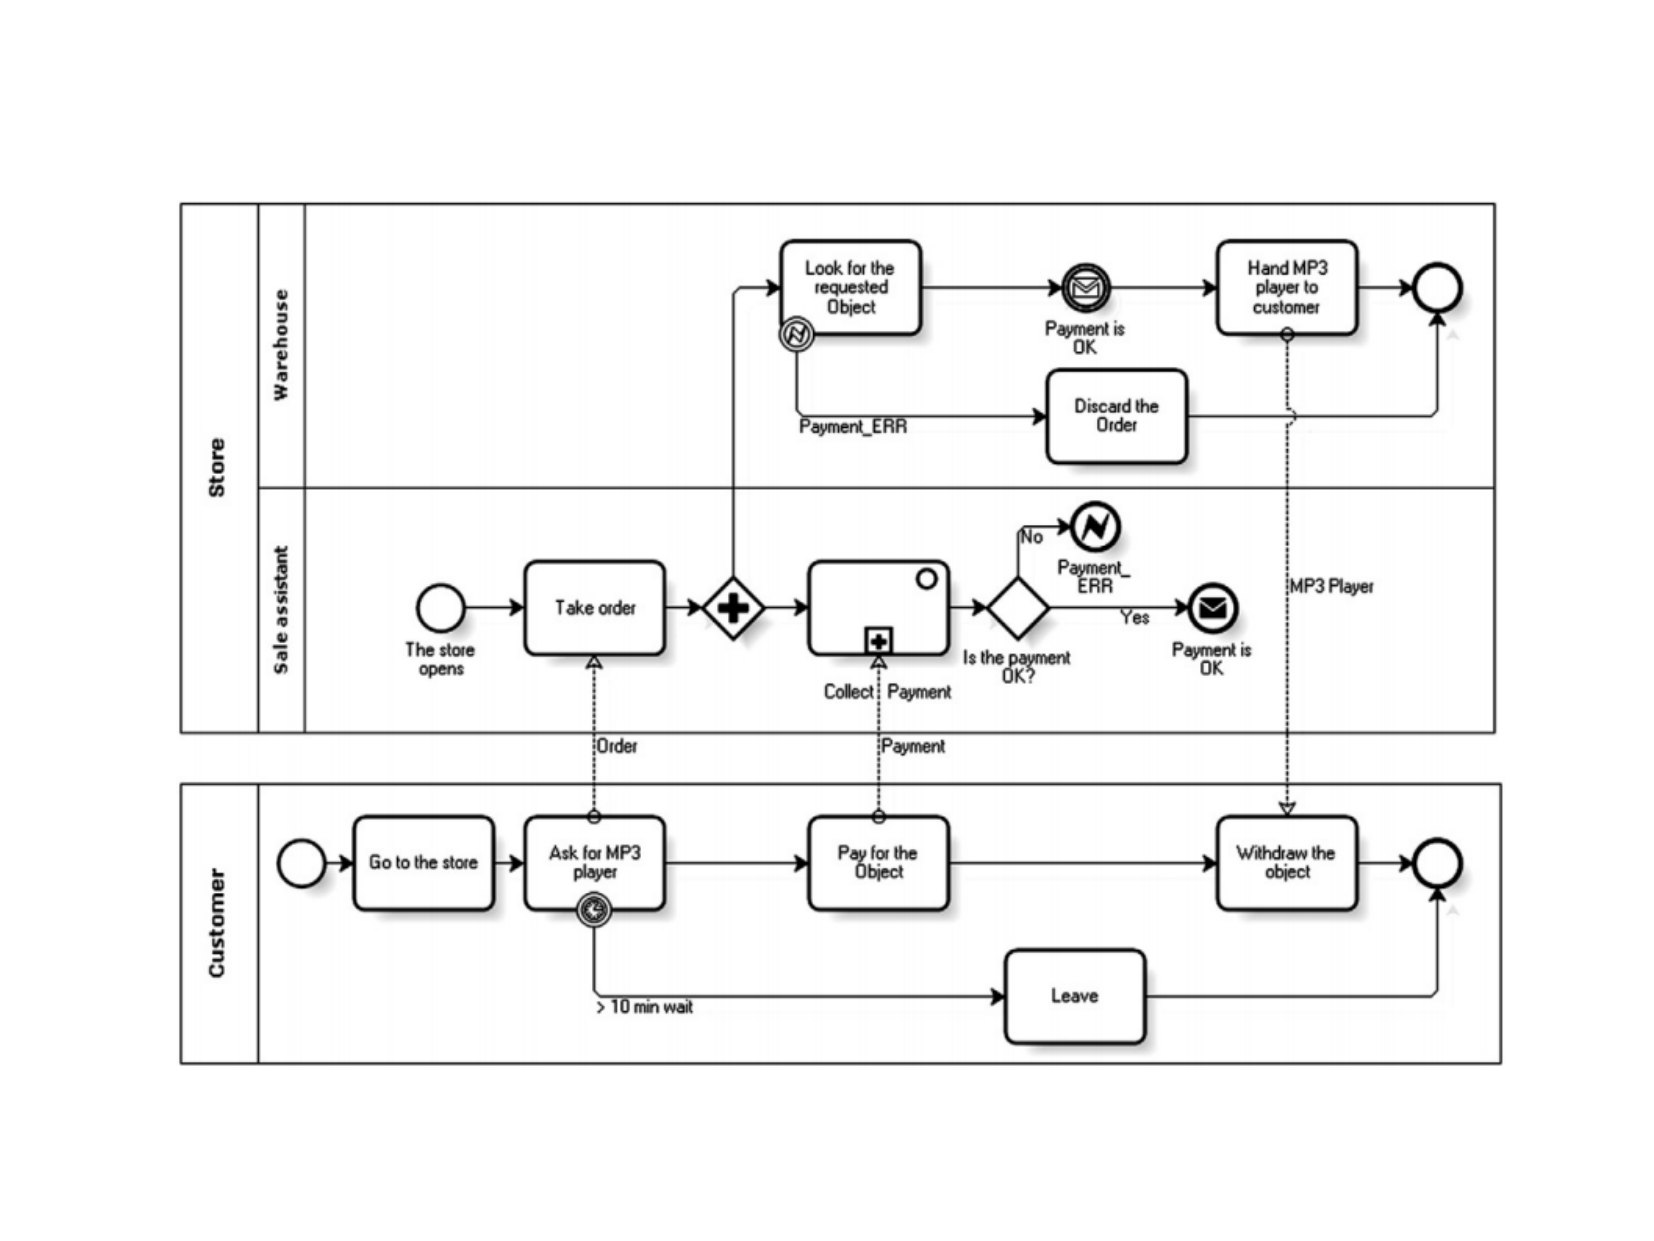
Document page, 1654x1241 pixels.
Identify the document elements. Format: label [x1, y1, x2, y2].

picture [175, 200, 1512, 1072]
